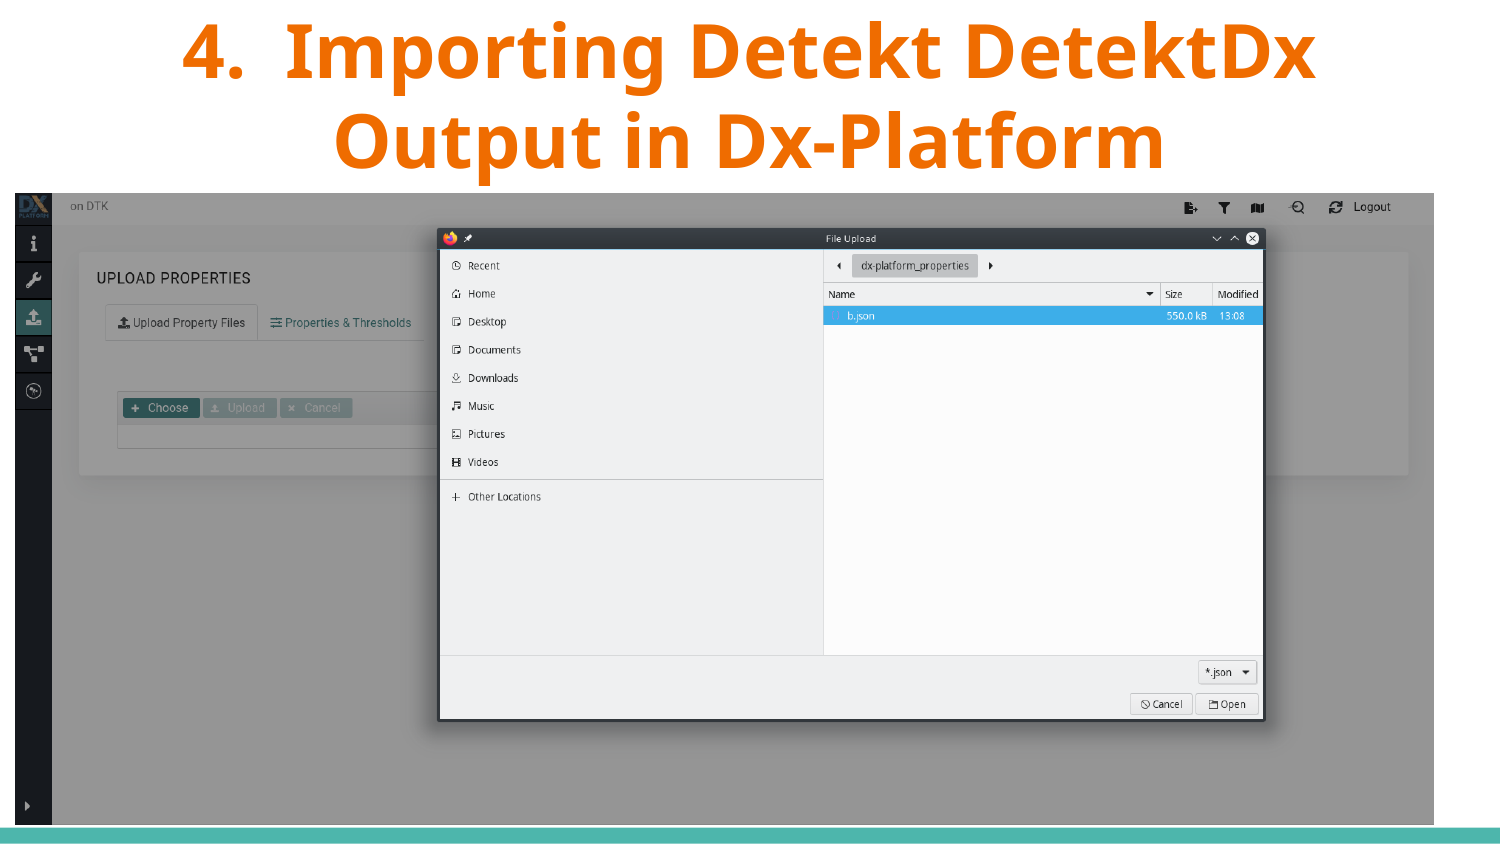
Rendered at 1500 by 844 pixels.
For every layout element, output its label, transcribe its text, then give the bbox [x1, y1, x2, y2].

title 4. Importing Detekt DetektDx Output in Dx-Platform [51, 55, 1449, 132]
picture [15, 193, 1434, 826]
